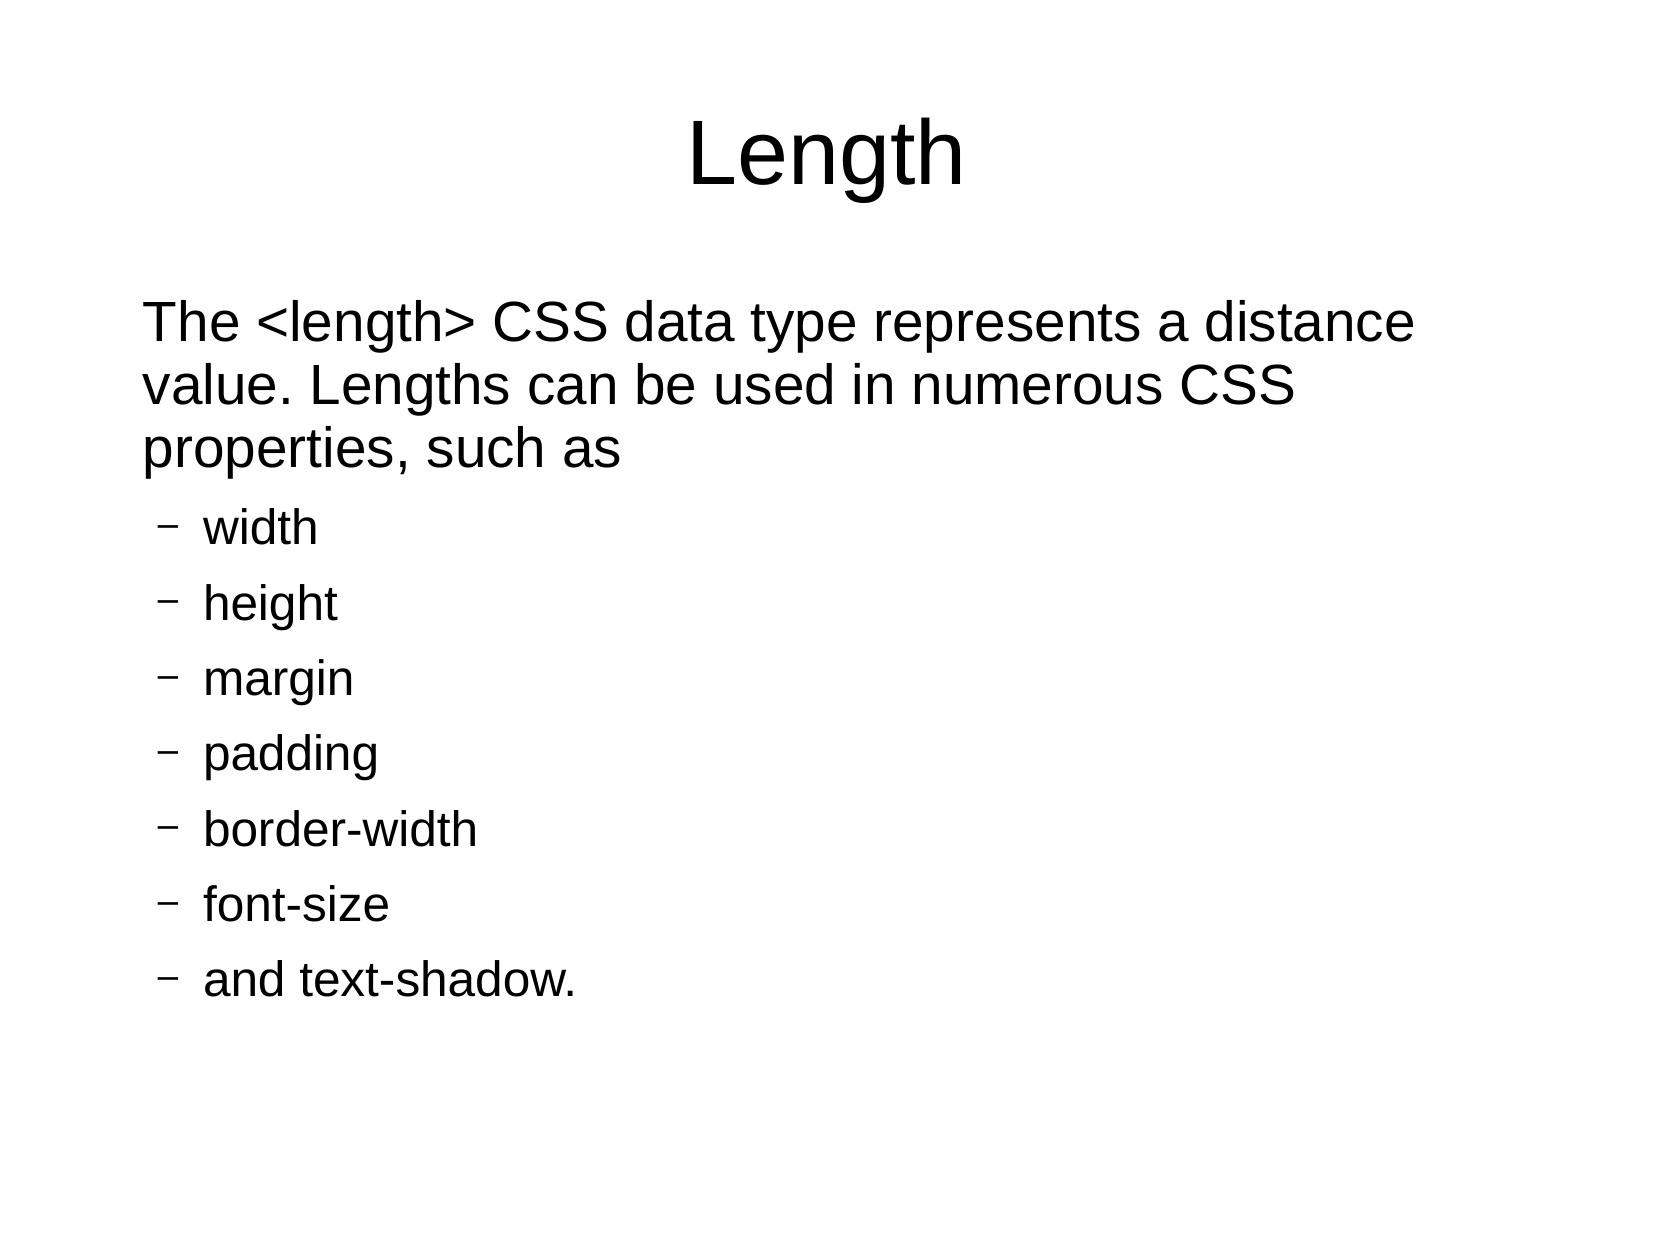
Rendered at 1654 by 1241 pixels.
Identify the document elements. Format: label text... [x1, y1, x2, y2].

title Length [82, 49, 1571, 257]
list The <length> CSS data type represents a distance value. Lengths can be used in numerous CSS properties, such as width height margin padding border-width font-size and text-shadow. [82, 290, 1571, 1010]
